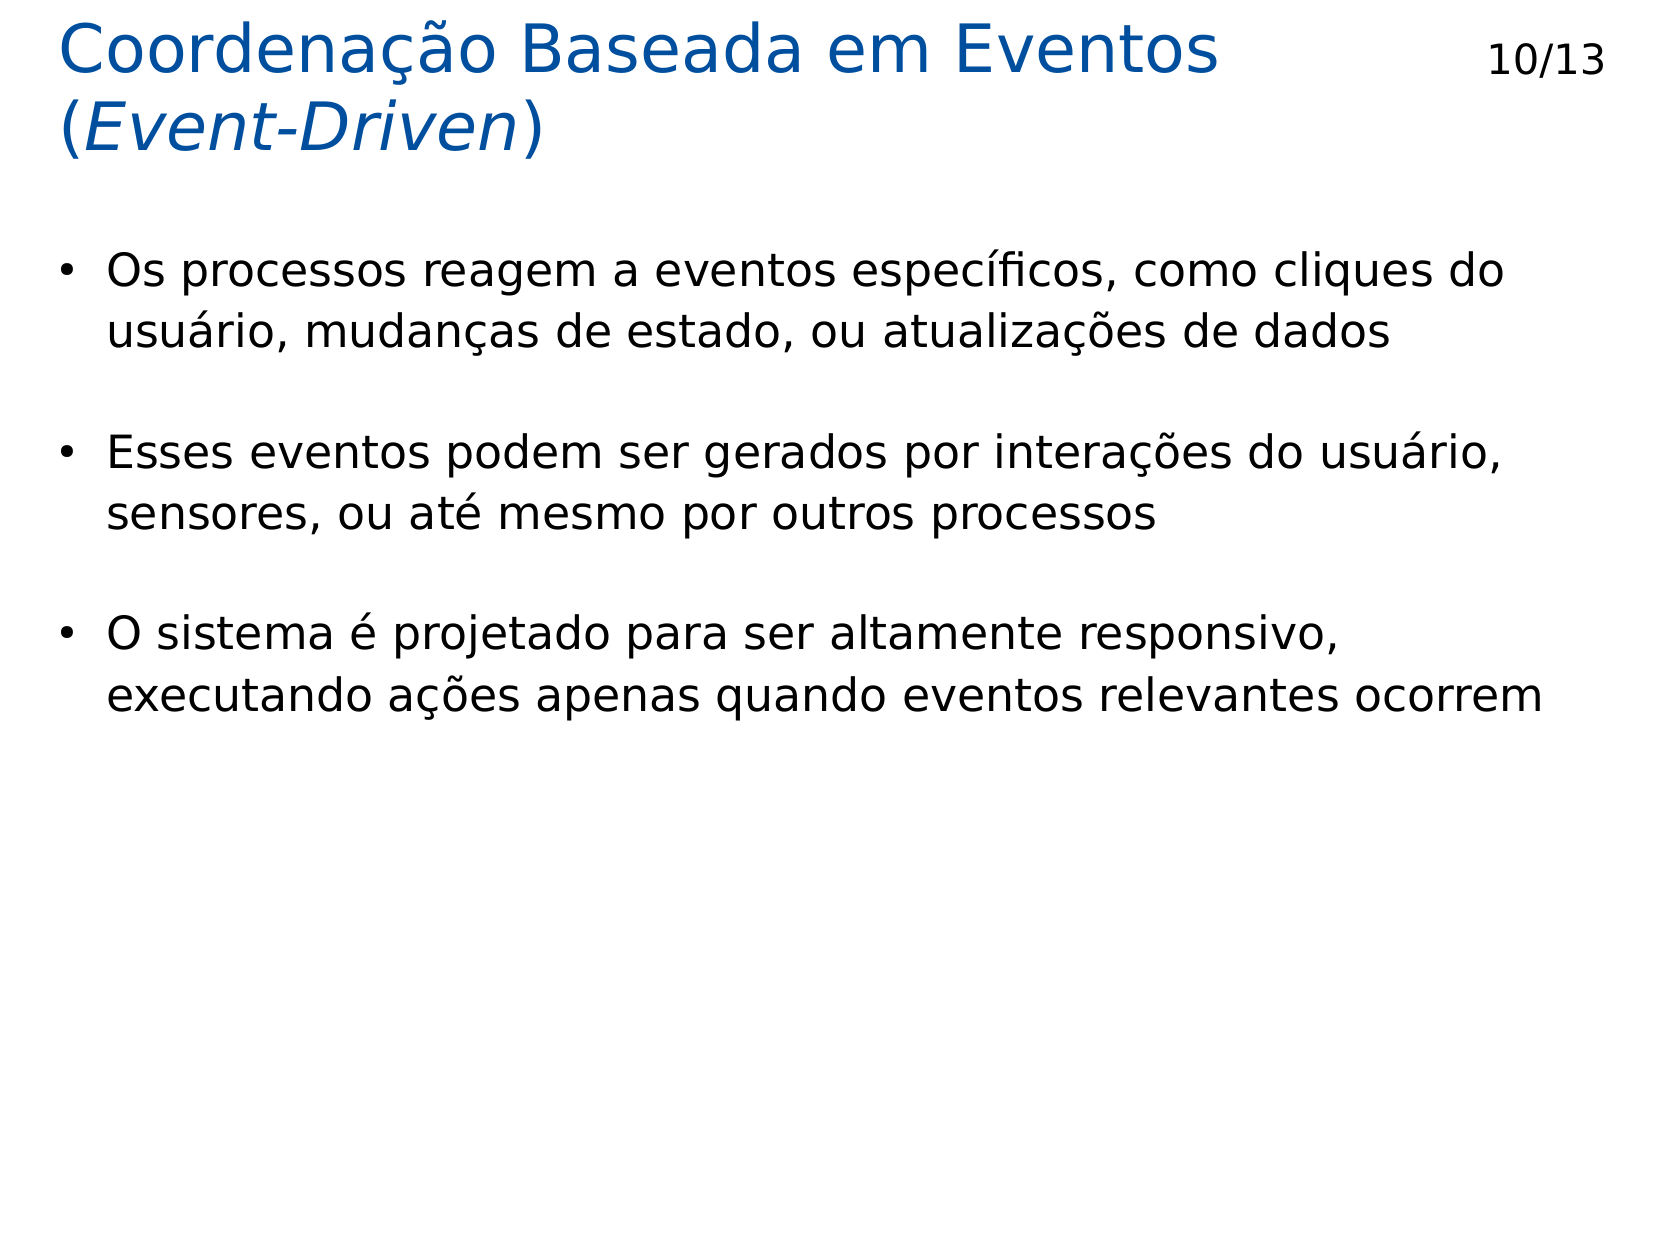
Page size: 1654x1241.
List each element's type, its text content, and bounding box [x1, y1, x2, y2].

title Coordenação Baseada em Eventos (Event-Driven) [59, 10, 1506, 167]
list Os processos reagem a eventos específicos, como cliques do usuário, mudanças de estado, ou atualizações de dados Esses eventos podem ser gerados por interações do usuário, sensores, ou até mesmo por outros processos O sistema é projetado para ser altamente responsivo, executando ações apenas quando eventos relevantes ocorrem [59, 236, 1595, 1211]
